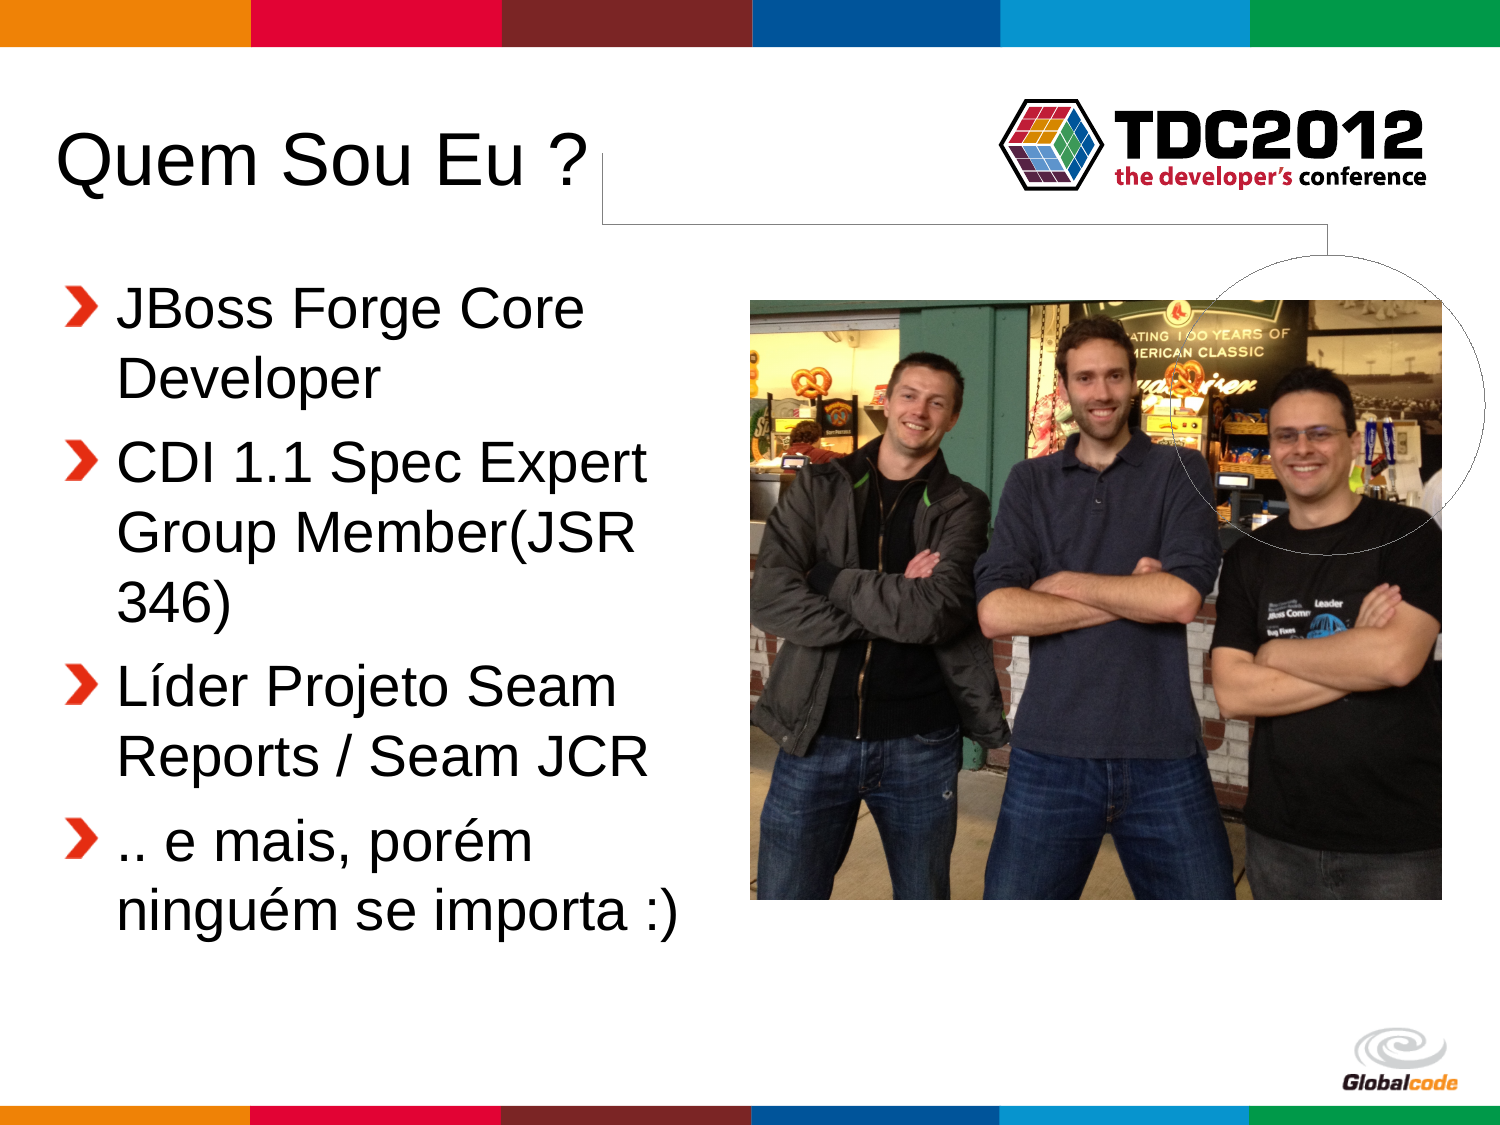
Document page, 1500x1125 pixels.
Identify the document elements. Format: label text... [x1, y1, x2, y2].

list JBoss Forge Core Developer CDI 1.1 Spec Expert Group Member(JSR 346) Líder Projeto Seam Reports / Seam JCR .. e mais, porém ninguém se importa :) [45, 262, 737, 1006]
picture [1340, 999, 1459, 1105]
title Quem Sou Eu ? [41, 57, 975, 254]
picture [750, 300, 1442, 901]
